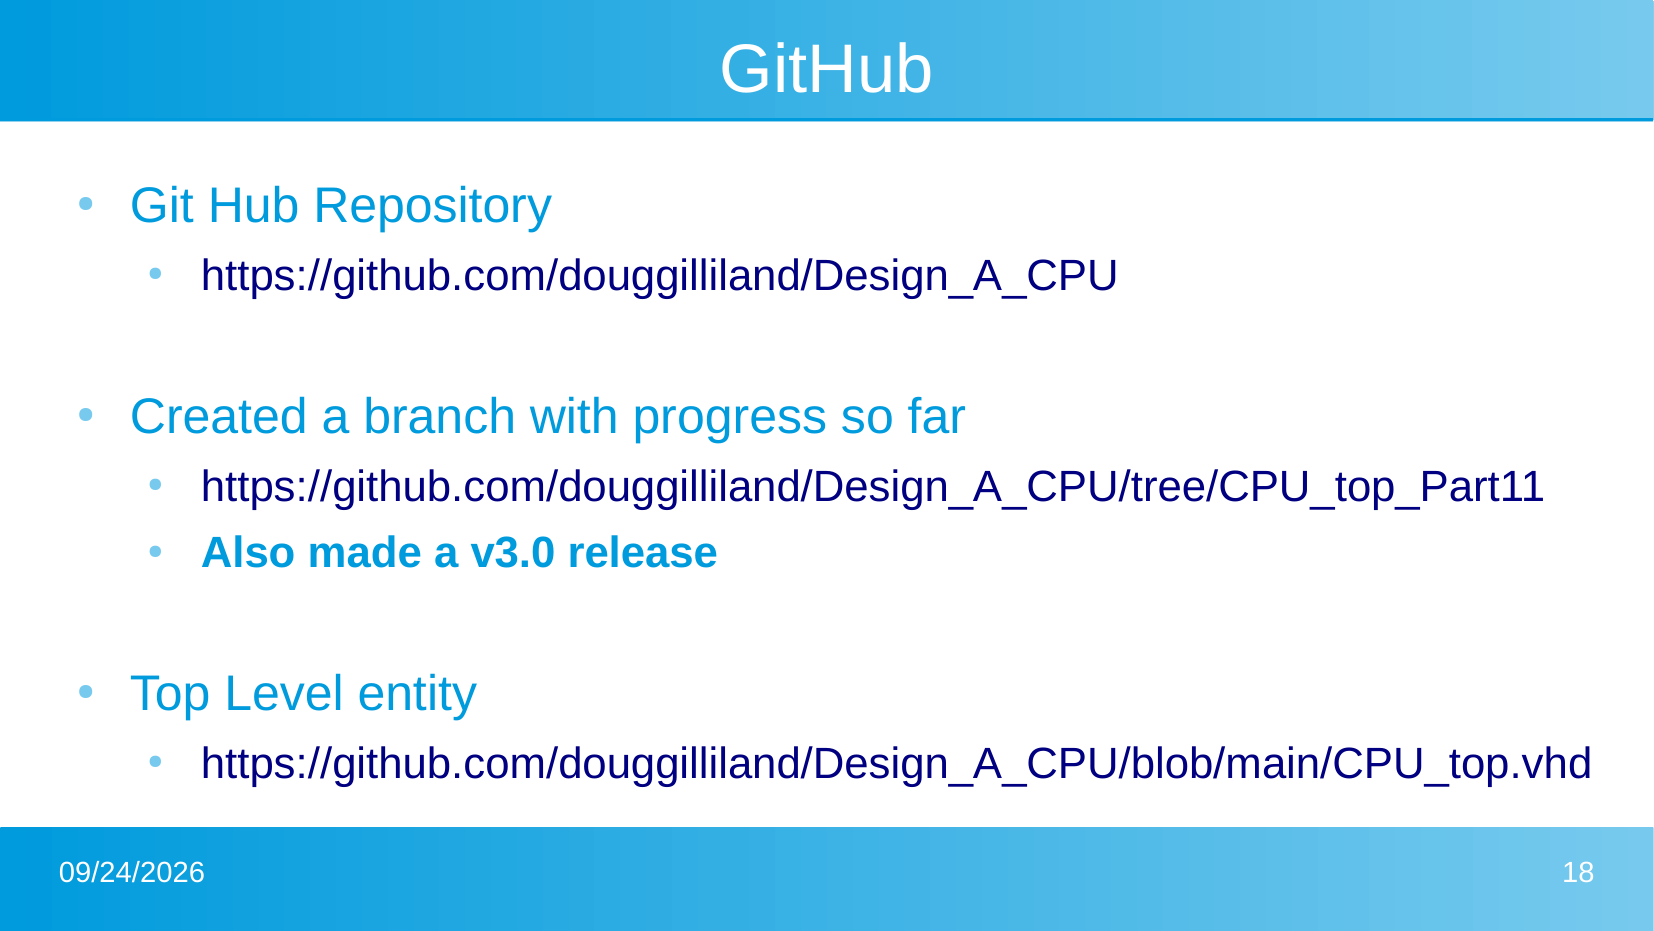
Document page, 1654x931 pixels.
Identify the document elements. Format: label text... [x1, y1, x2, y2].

list Git Hub Repository https://github.com/douggilliland/Design_A_CPU Created a branch with progress so far https://github.com/douggilliland/Design_A_CPU/tree/CPU_top_Part11 Also made a v3.0 release Top Level entity https://github.com/douggilliland/Design_A_CPU/blob/main/CPU_top.vhd [59, 177, 1595, 768]
title GitHub [59, 29, 1595, 108]
